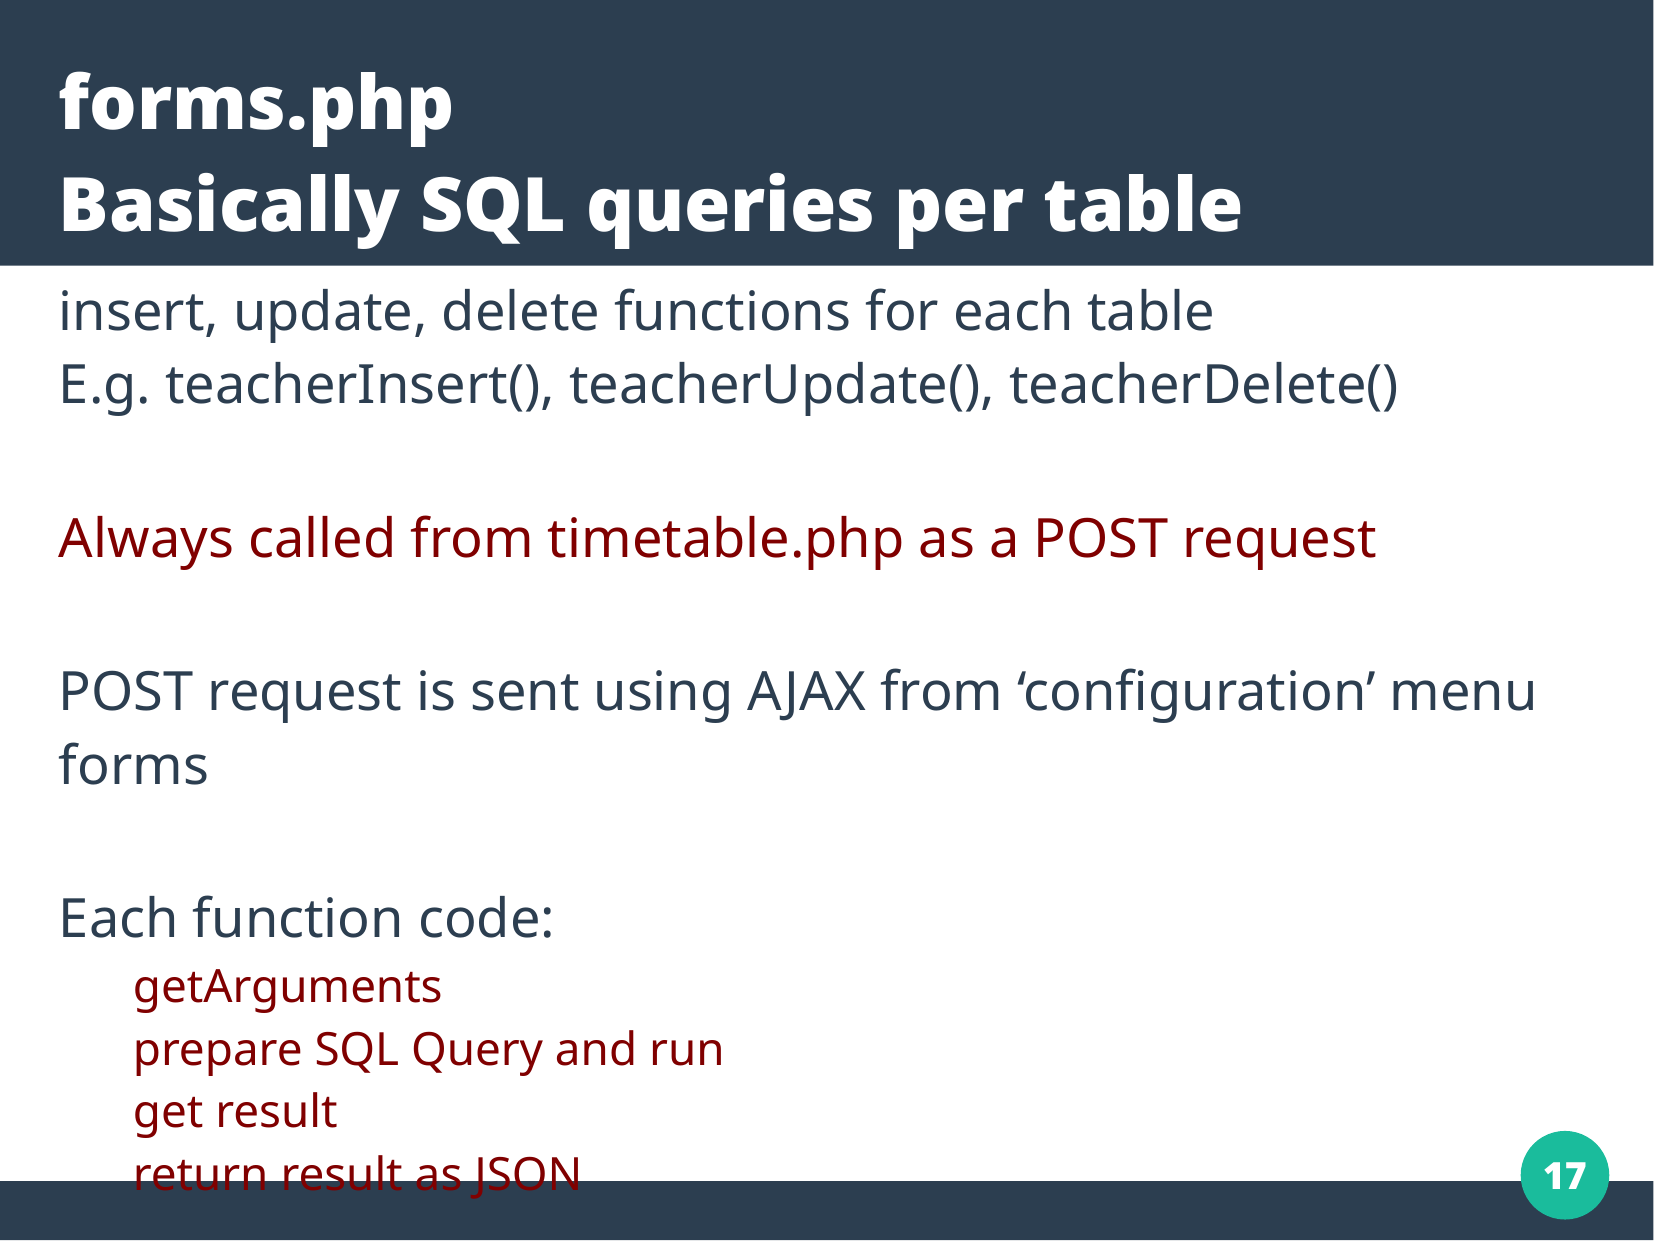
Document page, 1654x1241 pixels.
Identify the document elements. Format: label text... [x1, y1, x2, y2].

title forms.php Basically SQL queries per table [59, 49, 1595, 207]
subtitle insert, update, delete functions for each table E.g. teacherInsert(), teacherUpdate(), teacherDelete() Always called from timetable.php as a POST request POST request is sent using AJAX from ‘configuration’ menu forms Each function code: getArguments prepare SQL Query and run get result return result as JSON [59, 324, 1595, 1152]
